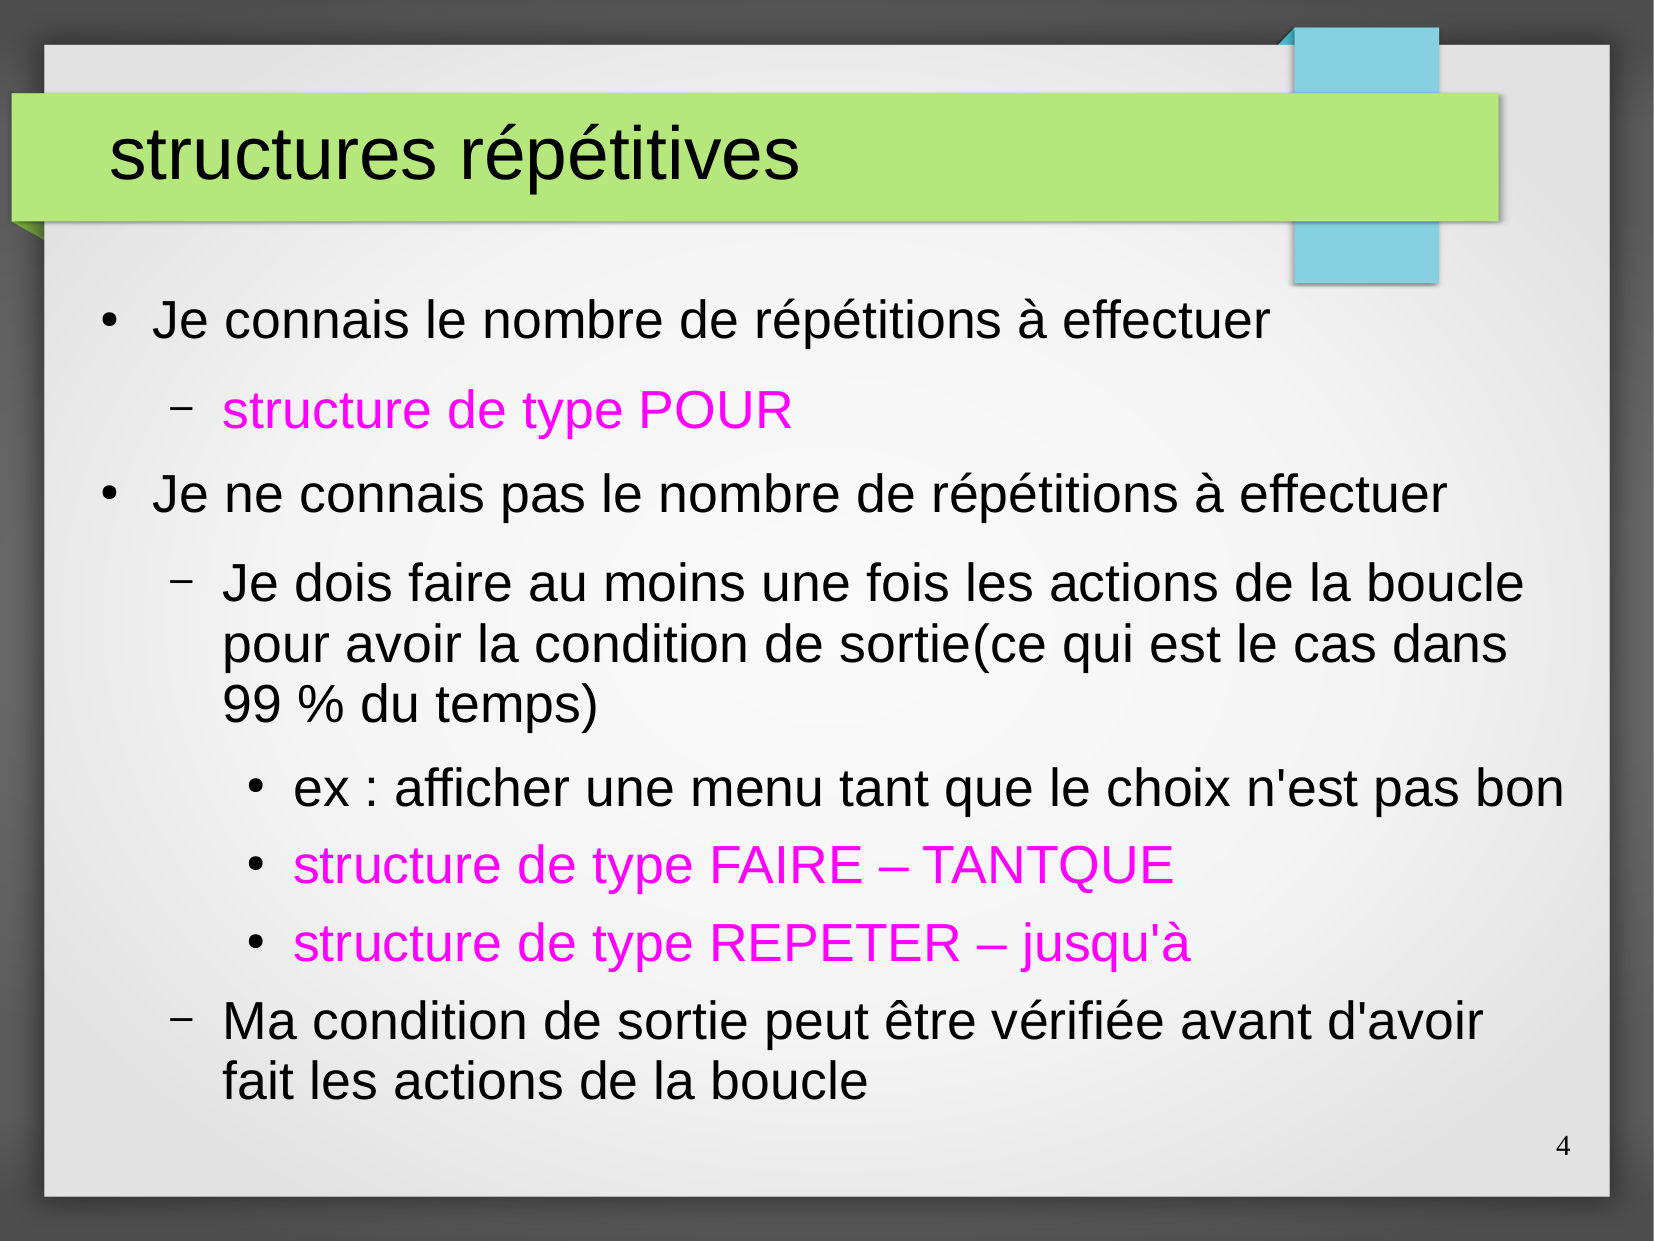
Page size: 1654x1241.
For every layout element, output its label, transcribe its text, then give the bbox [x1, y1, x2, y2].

title structures répétitives [82, 94, 1264, 213]
picture [0, 0, 1654, 1241]
list Je connais le nombre de répétitions à effectuer structure de type POUR Je ne connais pas le nombre de répétitions à effectuer Je dois faire au moins une fois les actions de la boucle pour avoir la condition de sortie(ce qui est le cas dans 99 % du temps) ex : afficher une menu tant que le choix n'est pas bon structure de type FAIRE – TANTQUE structure de type REPETER – jusqu'à Ma condition de sortie peut être vérifiée avant d'avoir fait les actions de la boucle [82, 290, 1571, 1173]
